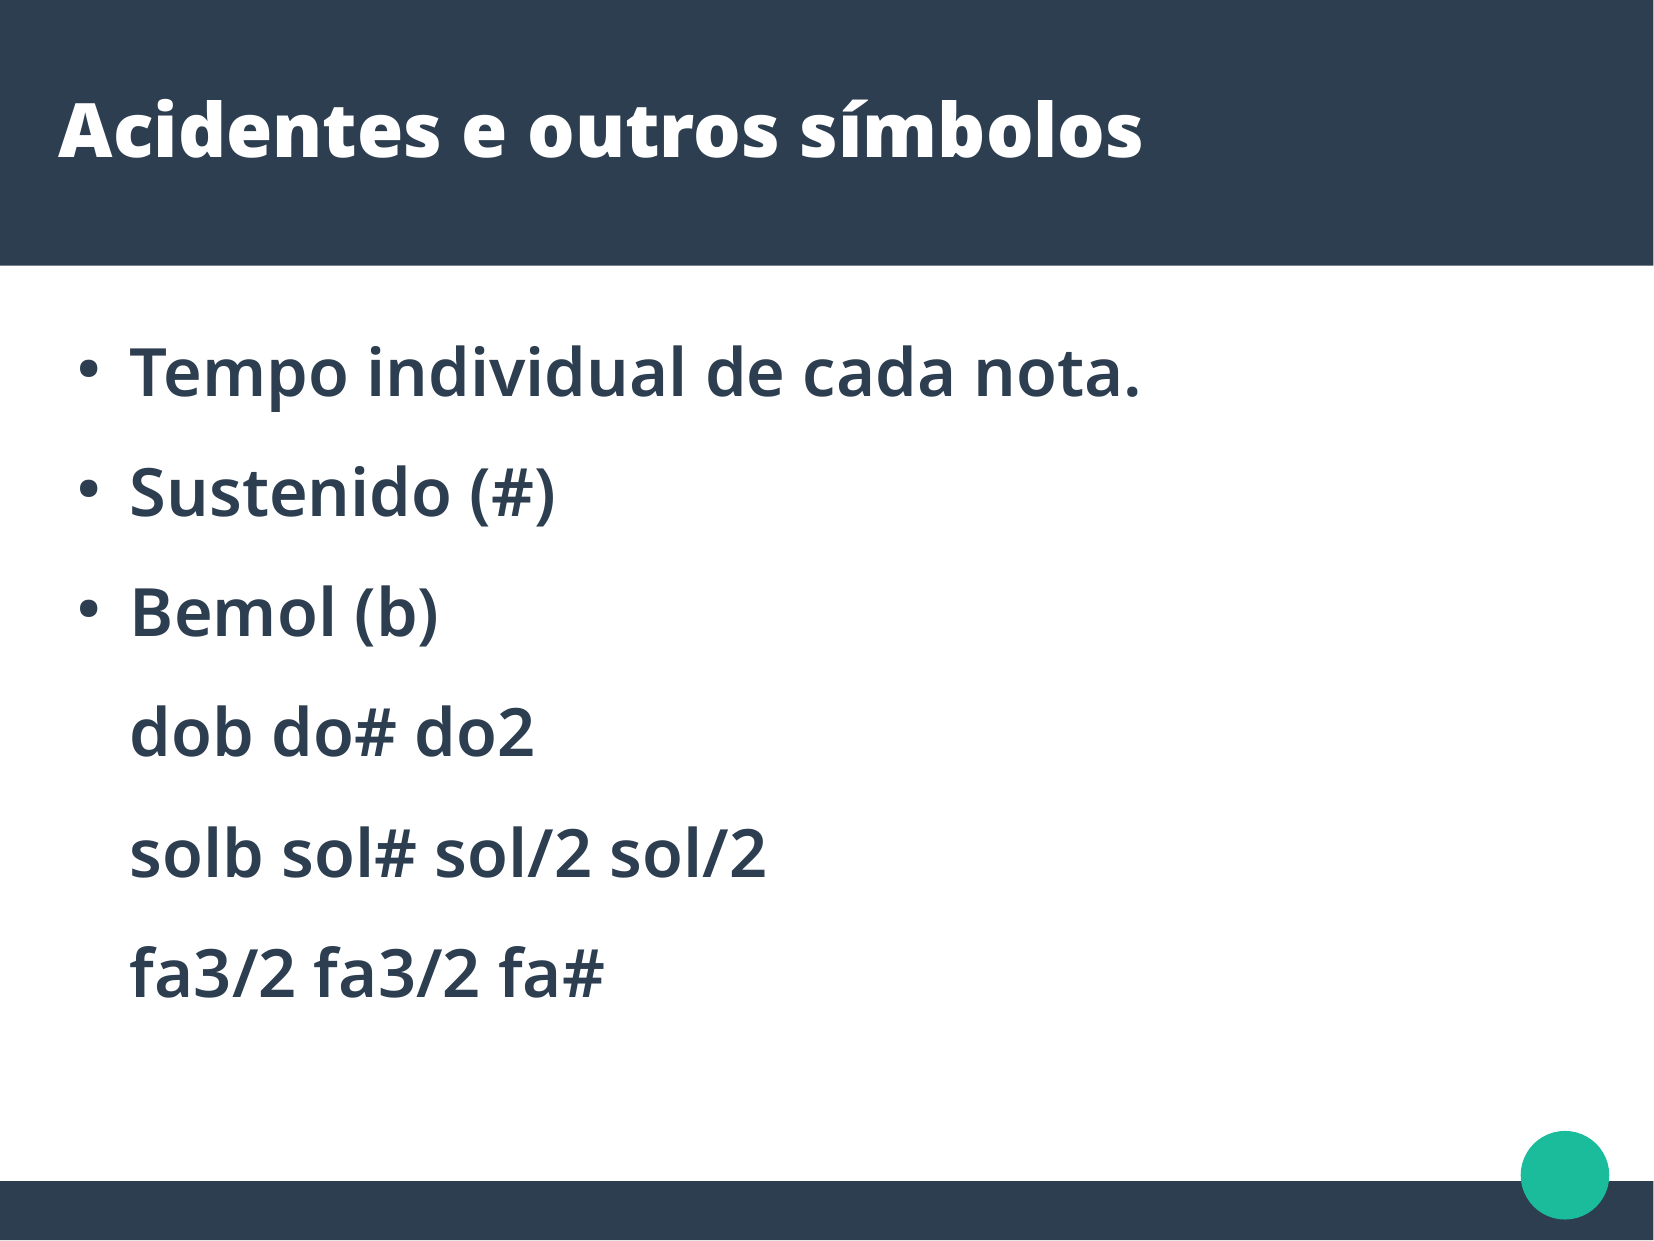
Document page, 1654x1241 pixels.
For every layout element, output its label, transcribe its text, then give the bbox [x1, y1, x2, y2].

title Acidentes e outros símbolos [59, 49, 1595, 207]
list Tempo individual de cada nota. Sustenido (#) Bemol (b) dob do# do2 solb sol# sol/2 sol/2 fa3/2 fa3/2 fa# [59, 324, 1595, 1152]
